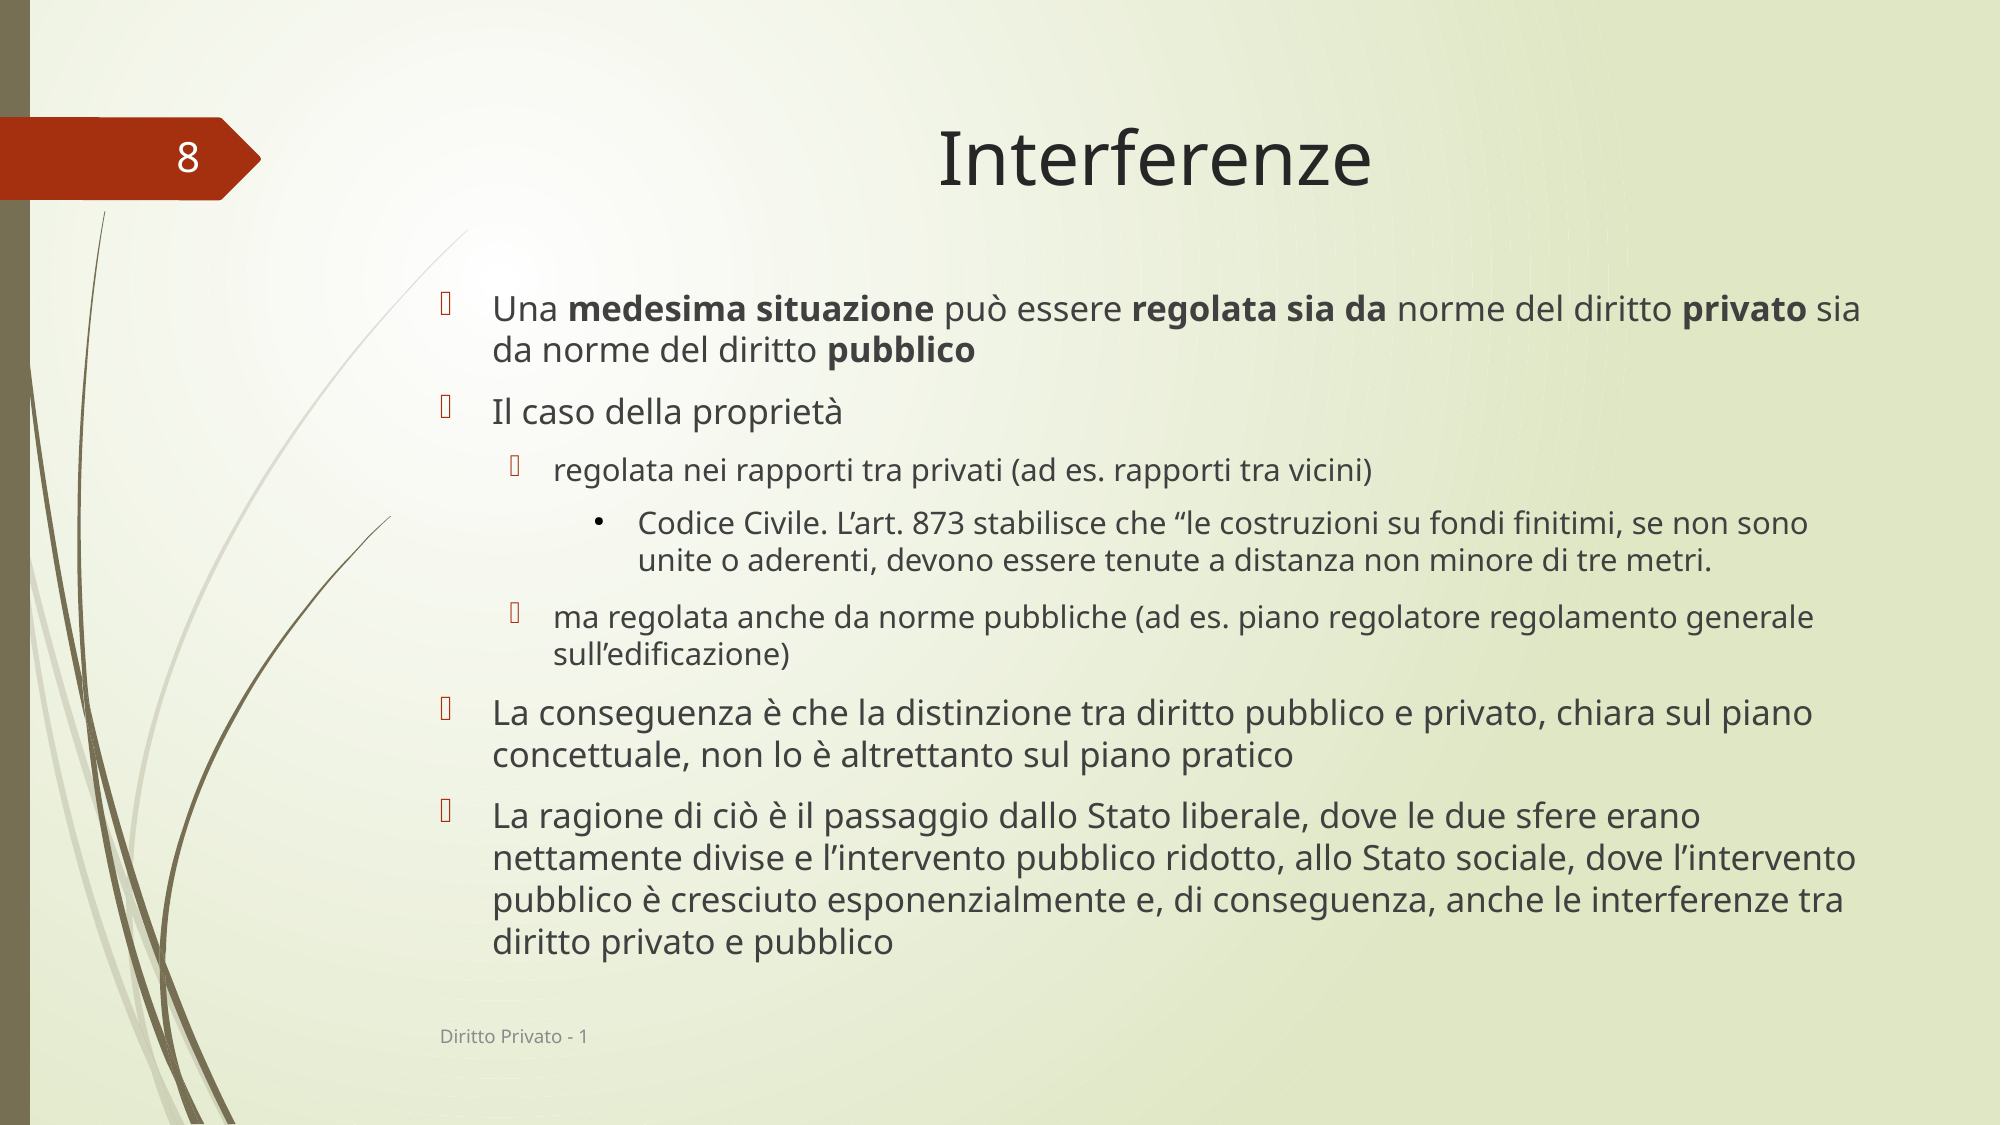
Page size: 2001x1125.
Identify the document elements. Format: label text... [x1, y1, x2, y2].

list Una medesima situazione può essere regolata sia da norme del diritto privato sia da norme del diritto pubblico Il caso della proprietà regolata nei rapporti tra privati (ad es. rapporti tra vicini) Codice Civile. L’art. 873 stabilisce che “le costruzioni su fondi finitimi, se non sono unite o aderenti, devono essere tenute a distanza non minore di tre metri. ma regolata anche da norme pubbliche (ad es. piano regolatore regolamento generale sull’edificazione) La conseguenza è che la distinzione tra diritto pubblico e privato, chiara sul piano concettuale, non lo è altrettanto sul piano pratico La ragione di ciò è il passaggio dallo Stato liberale, dove le due sfere erano nettamente divise e l’intervento pubblico ridotto, allo Stato sociale, dove l’intervento pubblico è cresciuto esponenzialmente e, di conseguenza, anche le interferenze tra diritto privato e pubblico [424, 278, 1888, 970]
title Interferenze [425, 102, 1888, 278]
slide_number <numero> [87, 129, 216, 190]
footer Diritto Privato - 1 [424, 1006, 1675, 1067]
